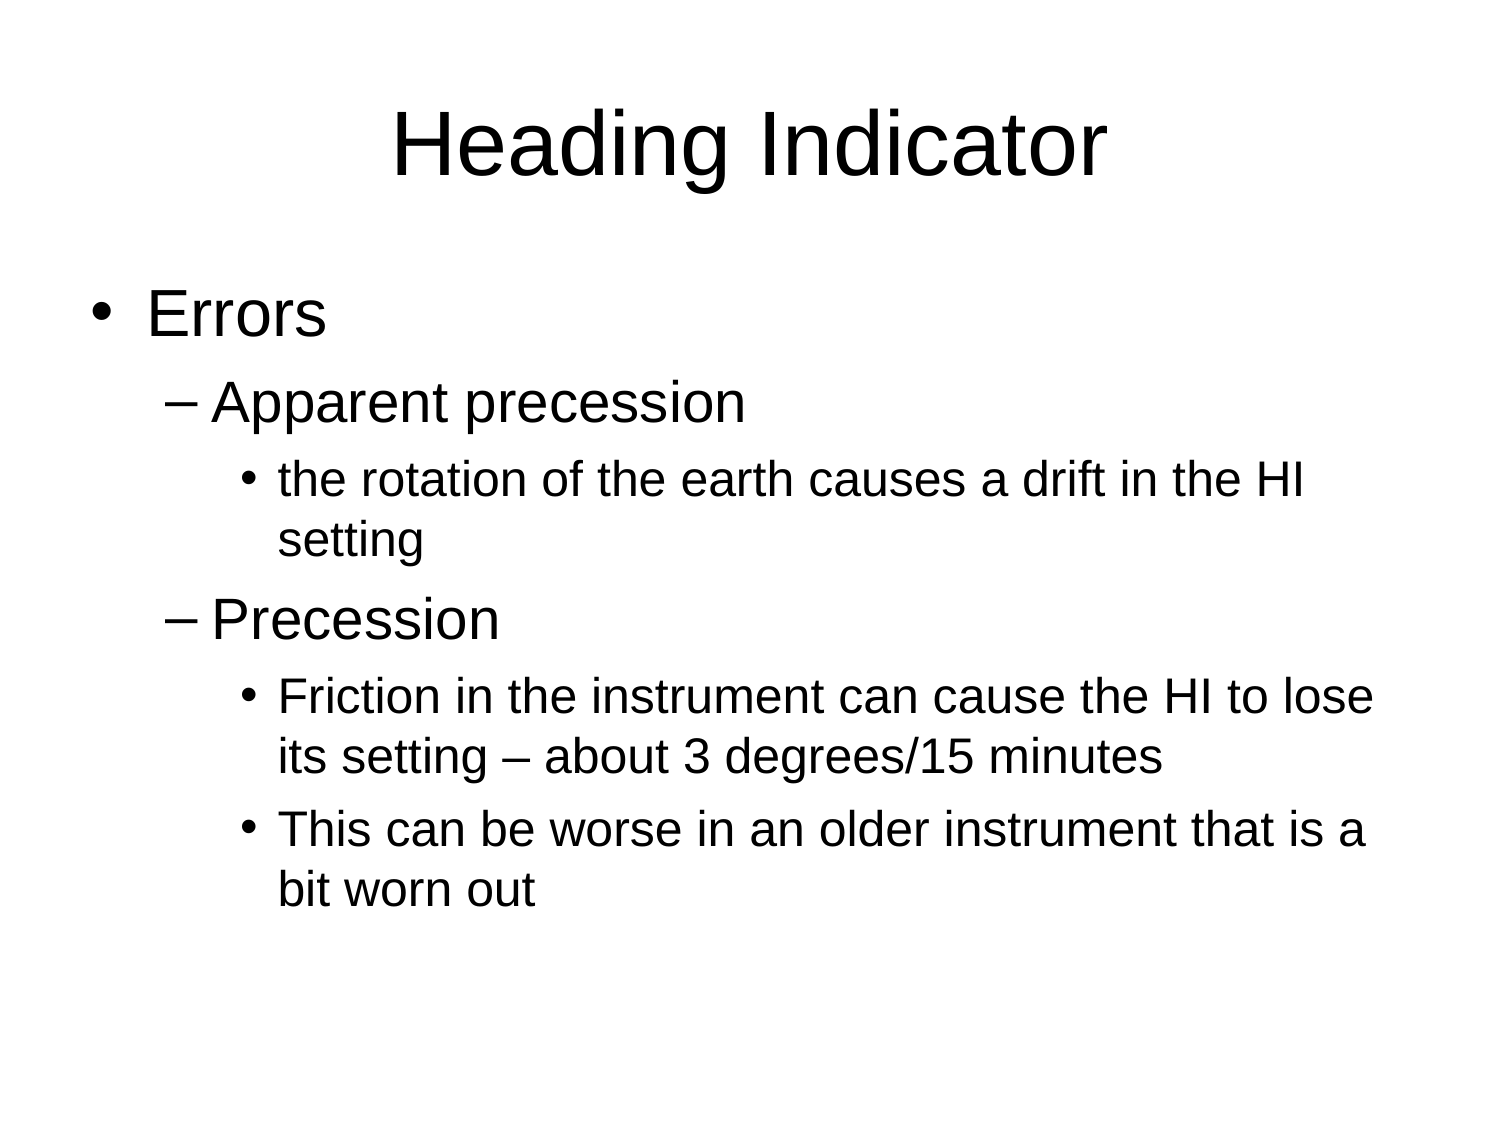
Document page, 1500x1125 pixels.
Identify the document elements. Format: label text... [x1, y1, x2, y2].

list Errors Apparent precession the rotation of the earth causes a drift in the HI setting Precession Friction in the instrument can cause the HI to lose its setting – about 3 degrees/15 minutes This can be worse in an older instrument that is a bit worn out [75, 262, 1426, 1006]
title Heading Indicator [75, 45, 1426, 233]
